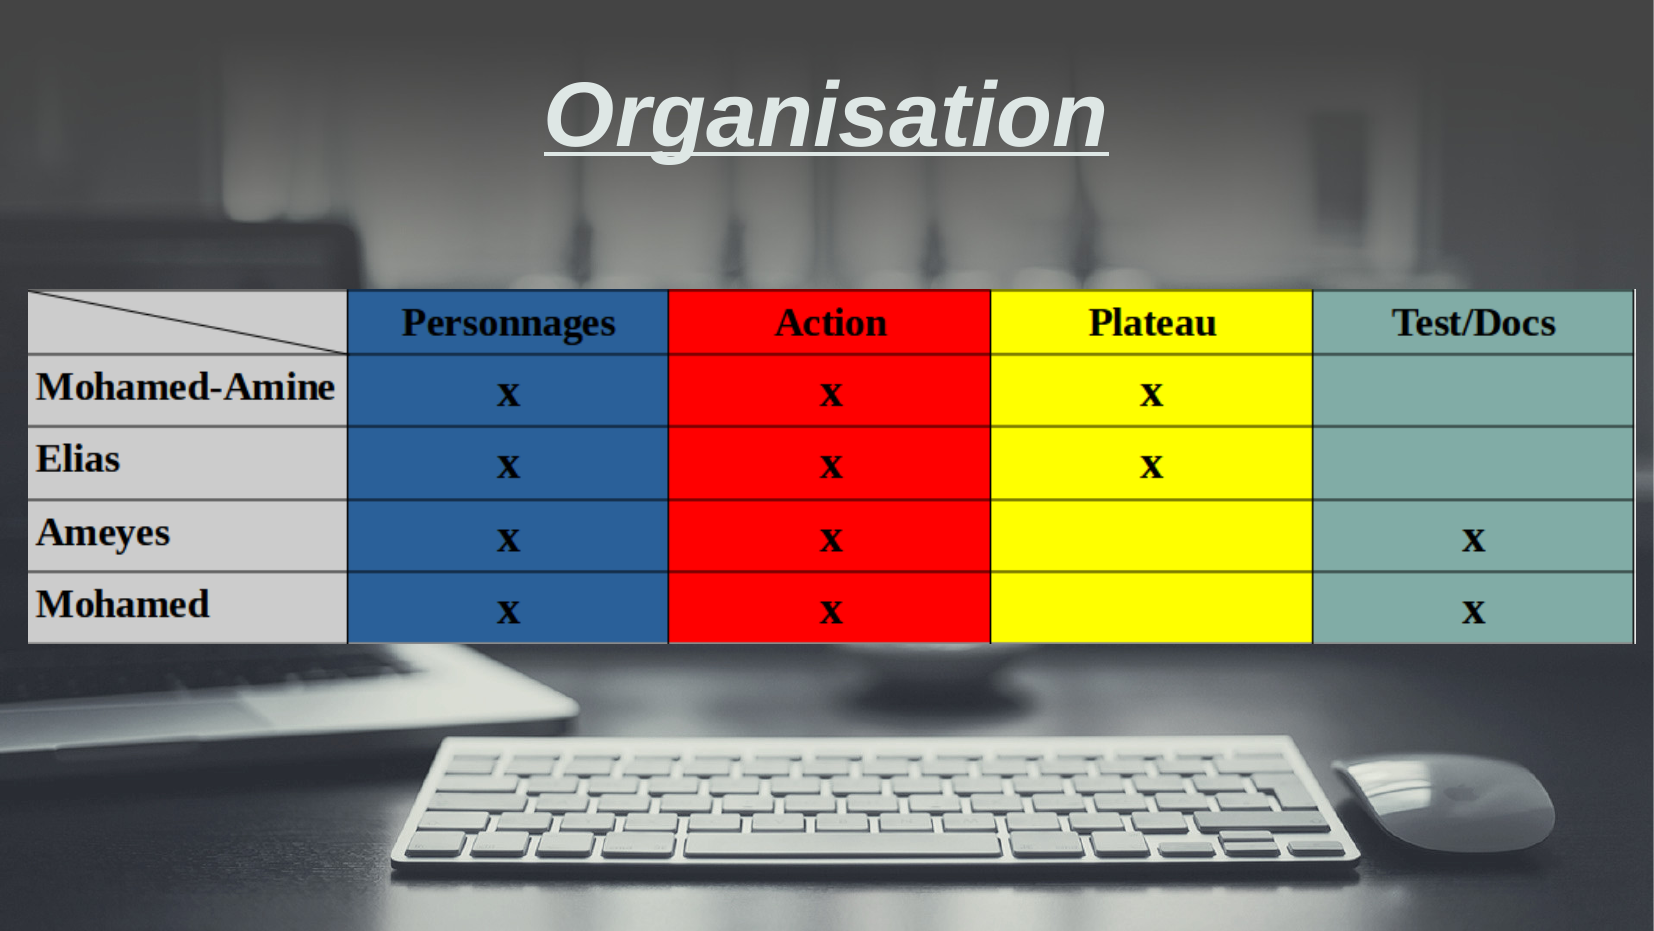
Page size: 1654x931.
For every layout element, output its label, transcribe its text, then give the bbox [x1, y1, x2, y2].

picture [0, 0, 1654, 931]
title Organisation [82, 37, 1571, 193]
